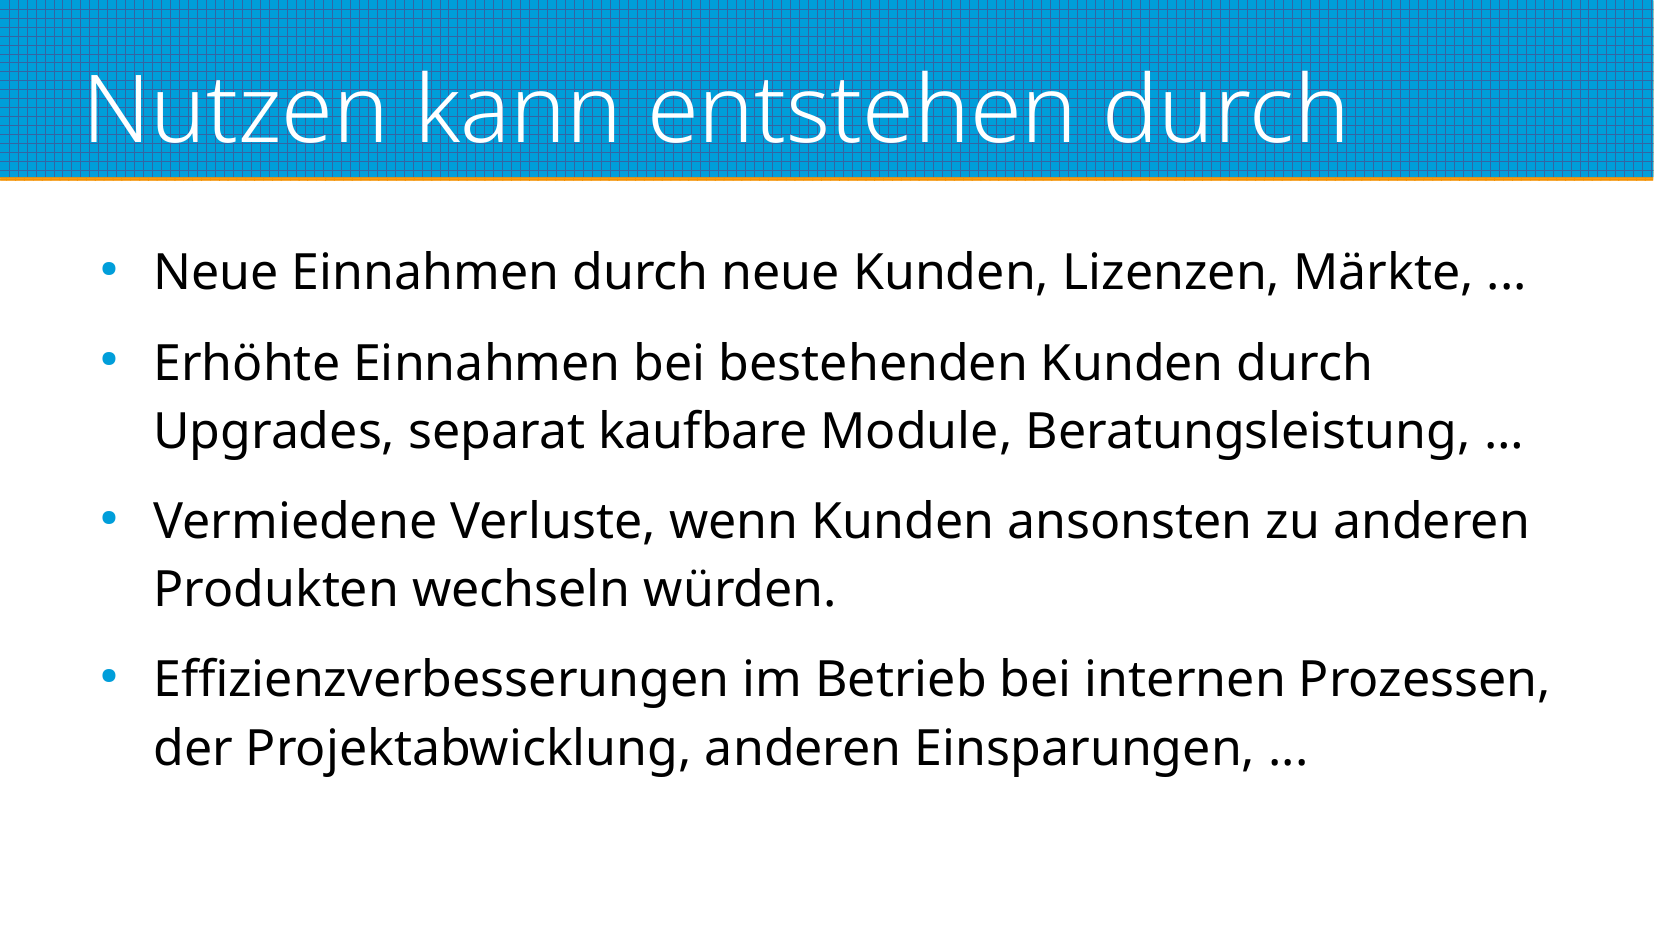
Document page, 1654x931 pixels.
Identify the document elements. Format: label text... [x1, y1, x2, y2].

list Neue Einnahmen durch neue Kunden, Lizenzen, Märkte, ... Erhöhte Einnahmen bei bestehenden Kunden durch Upgrades, separat kaufbare Module, Beratungsleistung, … Vermiedene Verluste, wenn Kunden ansonsten zu anderen Produkten wechseln würden. Effizienzverbesserungen im Betrieb bei internen Prozessen, der Projektabwicklung, anderen Einsparungen, ... [82, 236, 1595, 811]
title Nutzen kann entstehen durch [82, 14, 1571, 171]
